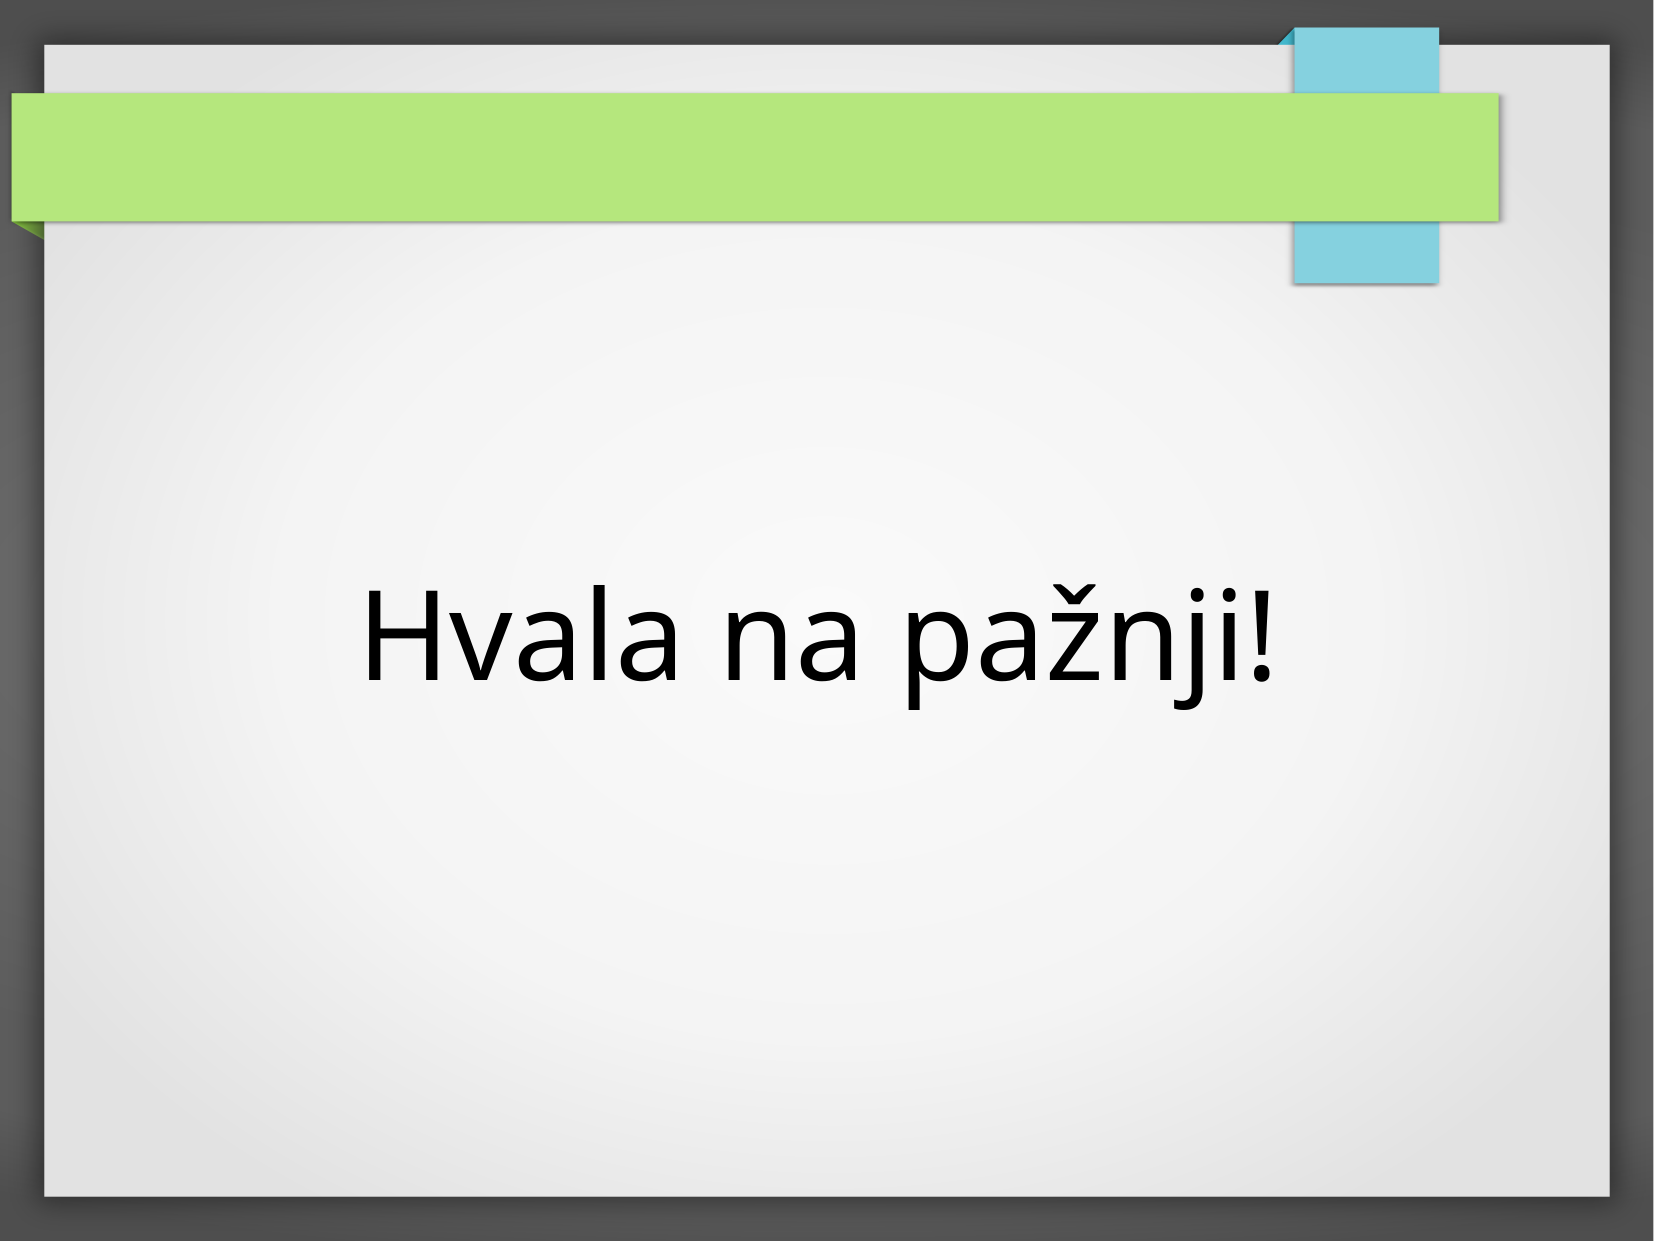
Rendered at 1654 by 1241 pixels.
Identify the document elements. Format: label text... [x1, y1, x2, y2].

subtitle Hvala na pažnji! [240, 153, 1398, 1111]
picture [0, 0, 1654, 1241]
